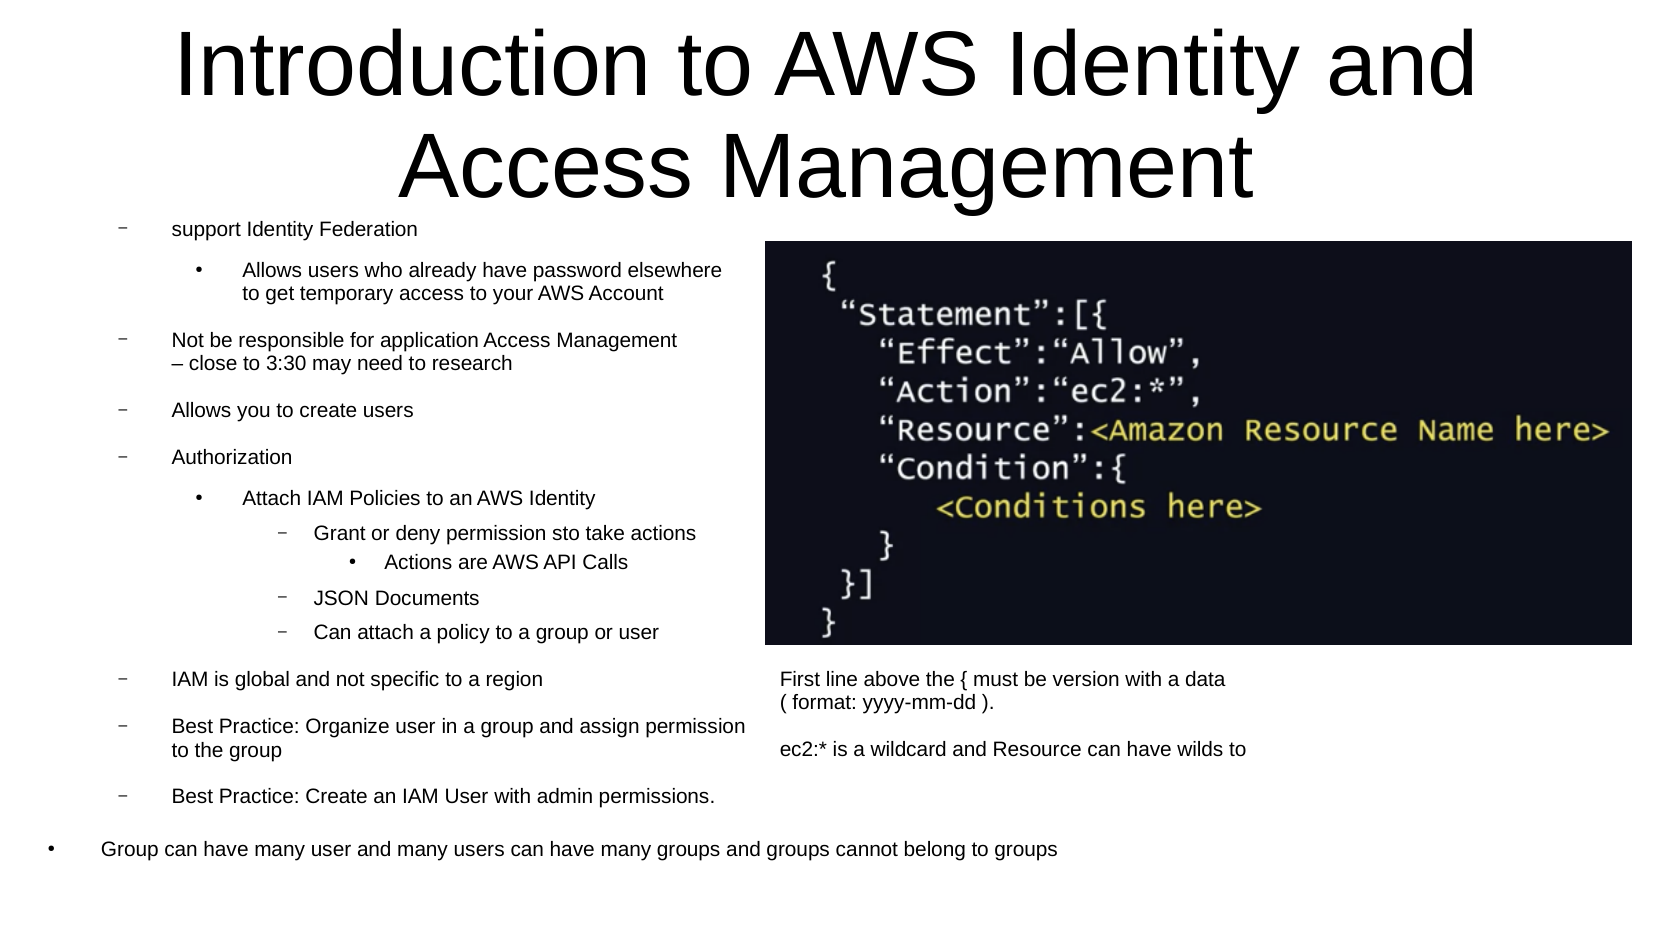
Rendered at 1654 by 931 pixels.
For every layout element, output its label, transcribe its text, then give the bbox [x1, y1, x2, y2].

picture [765, 241, 1632, 646]
title Introduction to AWS Identity and Access Management [82, 12, 1571, 217]
list support Identity Federation Allows users who already have password elsewhere to get temporary access to your AWS Account Not be responsible for application Access Management – close to 3:30 may need to research Allows you to create users Authorization Attach IAM Policies to an AWS Identity Grant or deny permission sto take actions Actions are AWS API Calls JSON Documents Can attach a policy to a group or user IAM is global and not specific to a region Best Practice: Organize user in a group and assign permission to the group Best Practice: Create an IAM User with admin permissions. Group can have many user and many users can have many groups and groups cannot belong to groups [30, 217, 1571, 916]
text_box First line above the { must be version with a data ( format: yyyy-mm-dd ). ec2:* is a wildcard and Resource can have wilds to [765, 660, 1276, 781]
